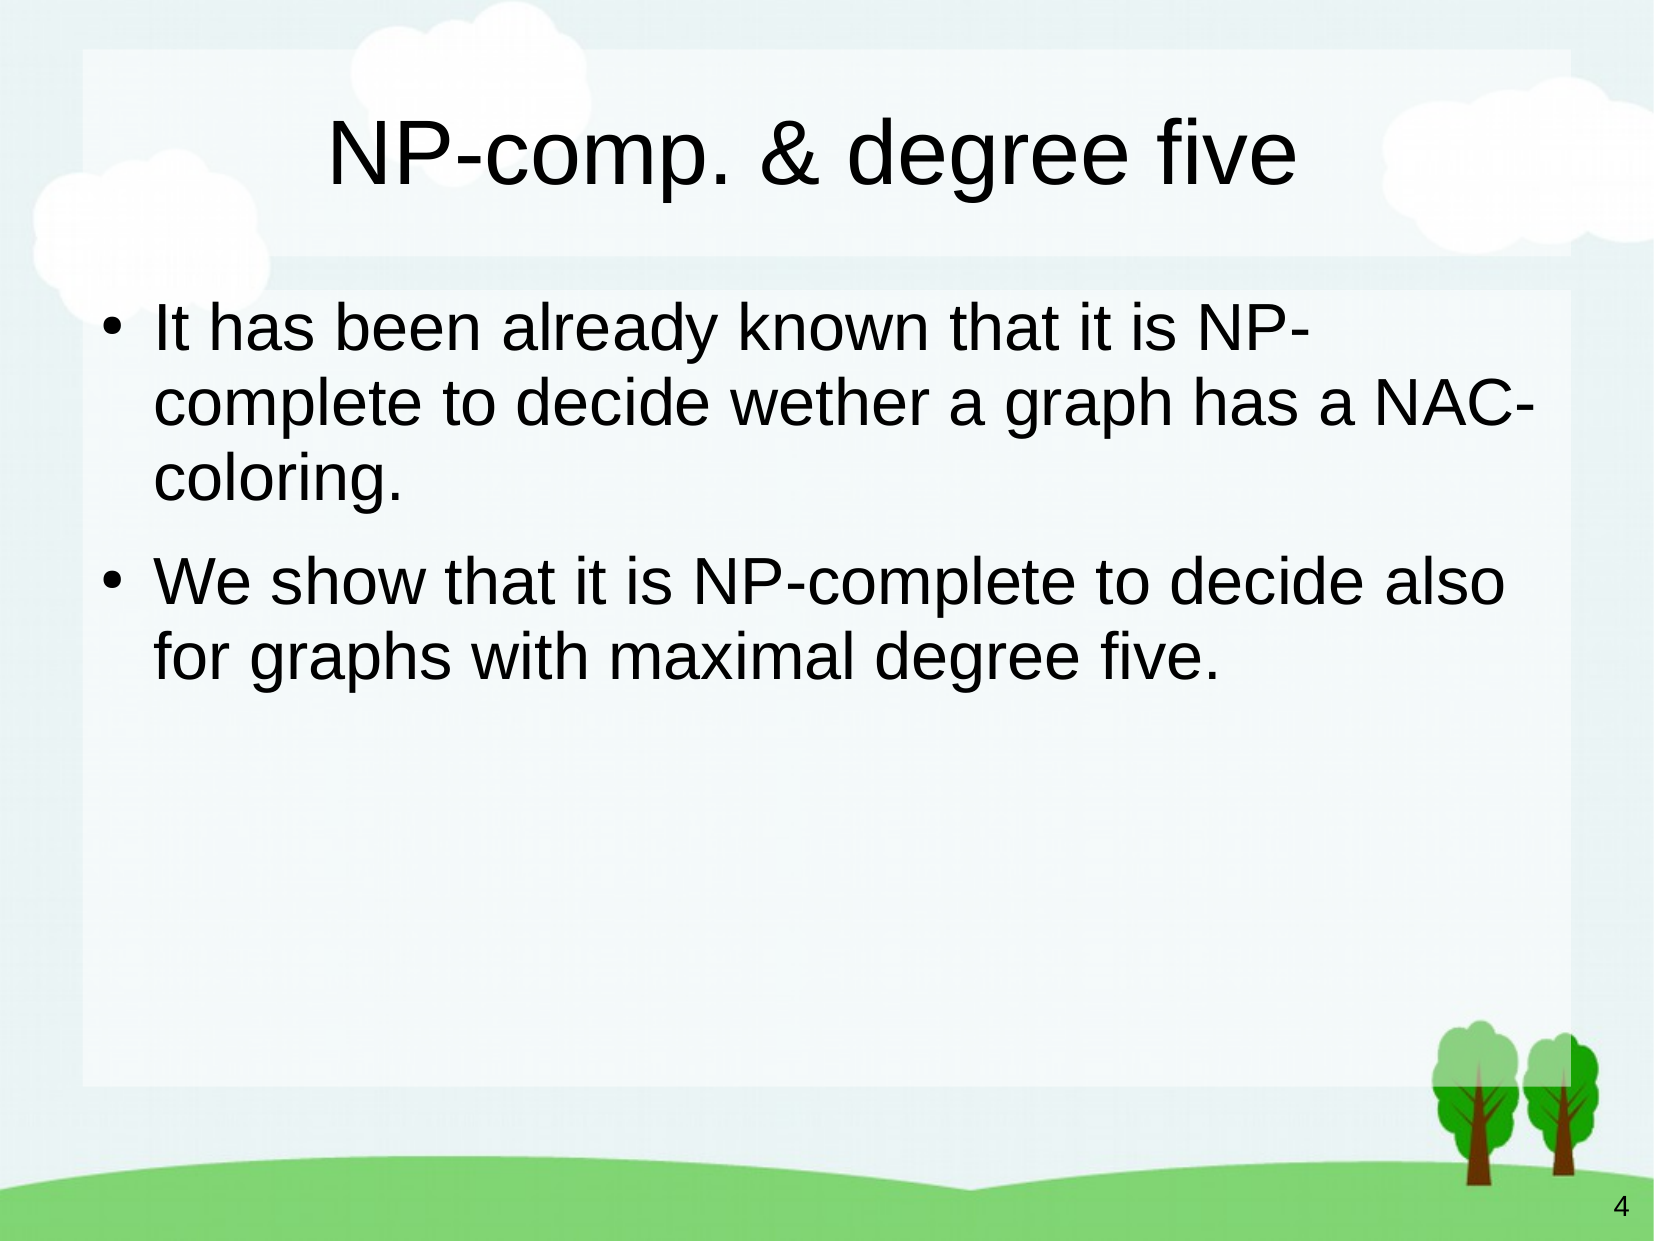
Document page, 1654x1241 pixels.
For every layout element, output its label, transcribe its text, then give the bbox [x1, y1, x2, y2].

title NP-comp. & degree five [82, 49, 1571, 257]
list It has been already known that it is NP-complete to decide wether a graph has a NAC-coloring. We show that it is NP-complete to decide also for graphs with maximal degree five. [82, 290, 1571, 1087]
picture [0, 0, 1654, 1241]
